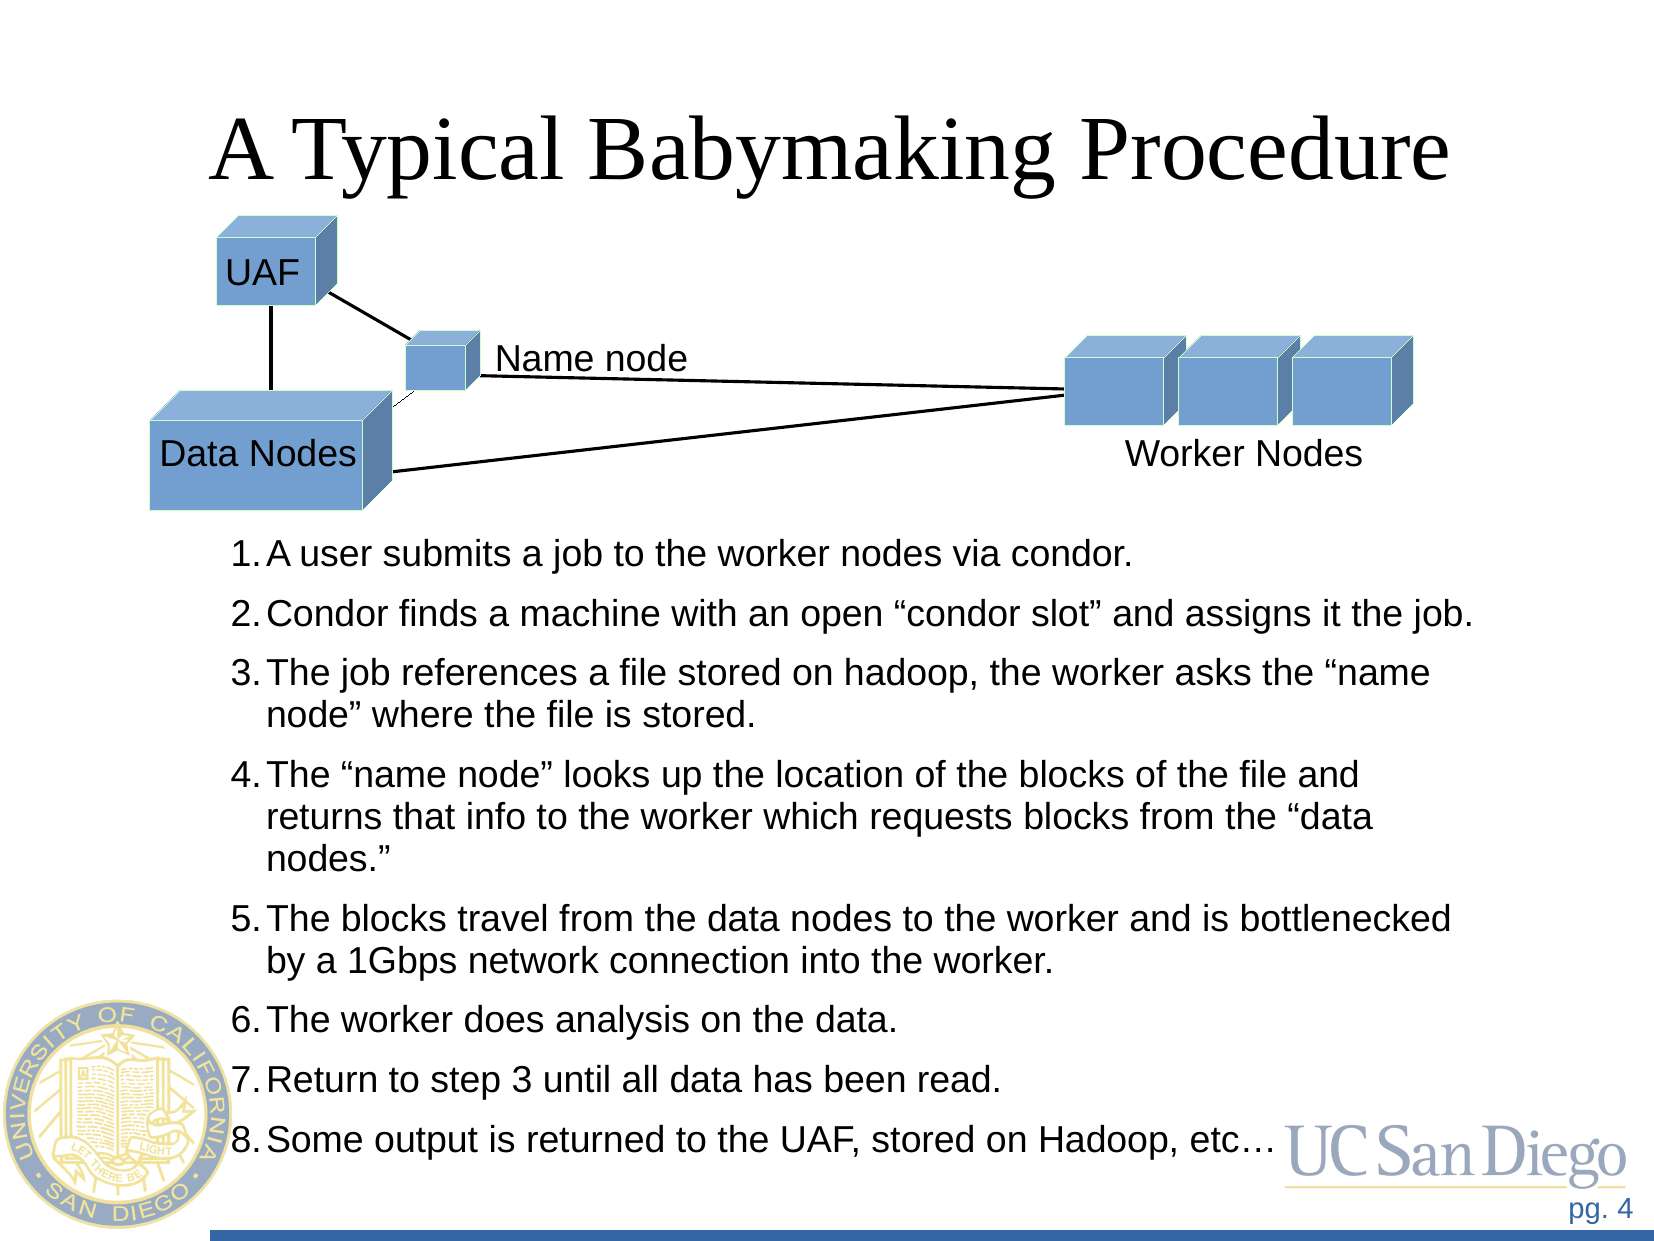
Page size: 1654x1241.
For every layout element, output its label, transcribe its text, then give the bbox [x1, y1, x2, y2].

text_box Data Nodes [144, 424, 376, 482]
text_box UAF [210, 243, 317, 301]
text_box A user submits a job to the worker nodes via condor. Condor finds a machine with an open “condor slot” and assigns it the job. The job references a file stored on hadoop, the worker asks the “name node” where the file is stored. The “name node” looks up the location of the blocks of the file and returns that info to the worker which requests blocks from the “data nodes.” The blocks travel from the data nodes to the worker and is bottlenecked by a 1Gbps network connection into the worker. The worker does analysis on the data. Return to step 3 until all data has been read. Some output is returned to the UAF, stored on Hadoop, etc… [215, 525, 1494, 1190]
text_box [216, 215, 338, 306]
text_box Worker Nodes [1110, 424, 1382, 482]
text_box Name node [480, 330, 703, 387]
title A Typical Babymaking Procedure [87, 45, 1576, 253]
text_box [149, 390, 393, 511]
text_box [1064, 335, 1414, 426]
text_box [405, 330, 481, 391]
